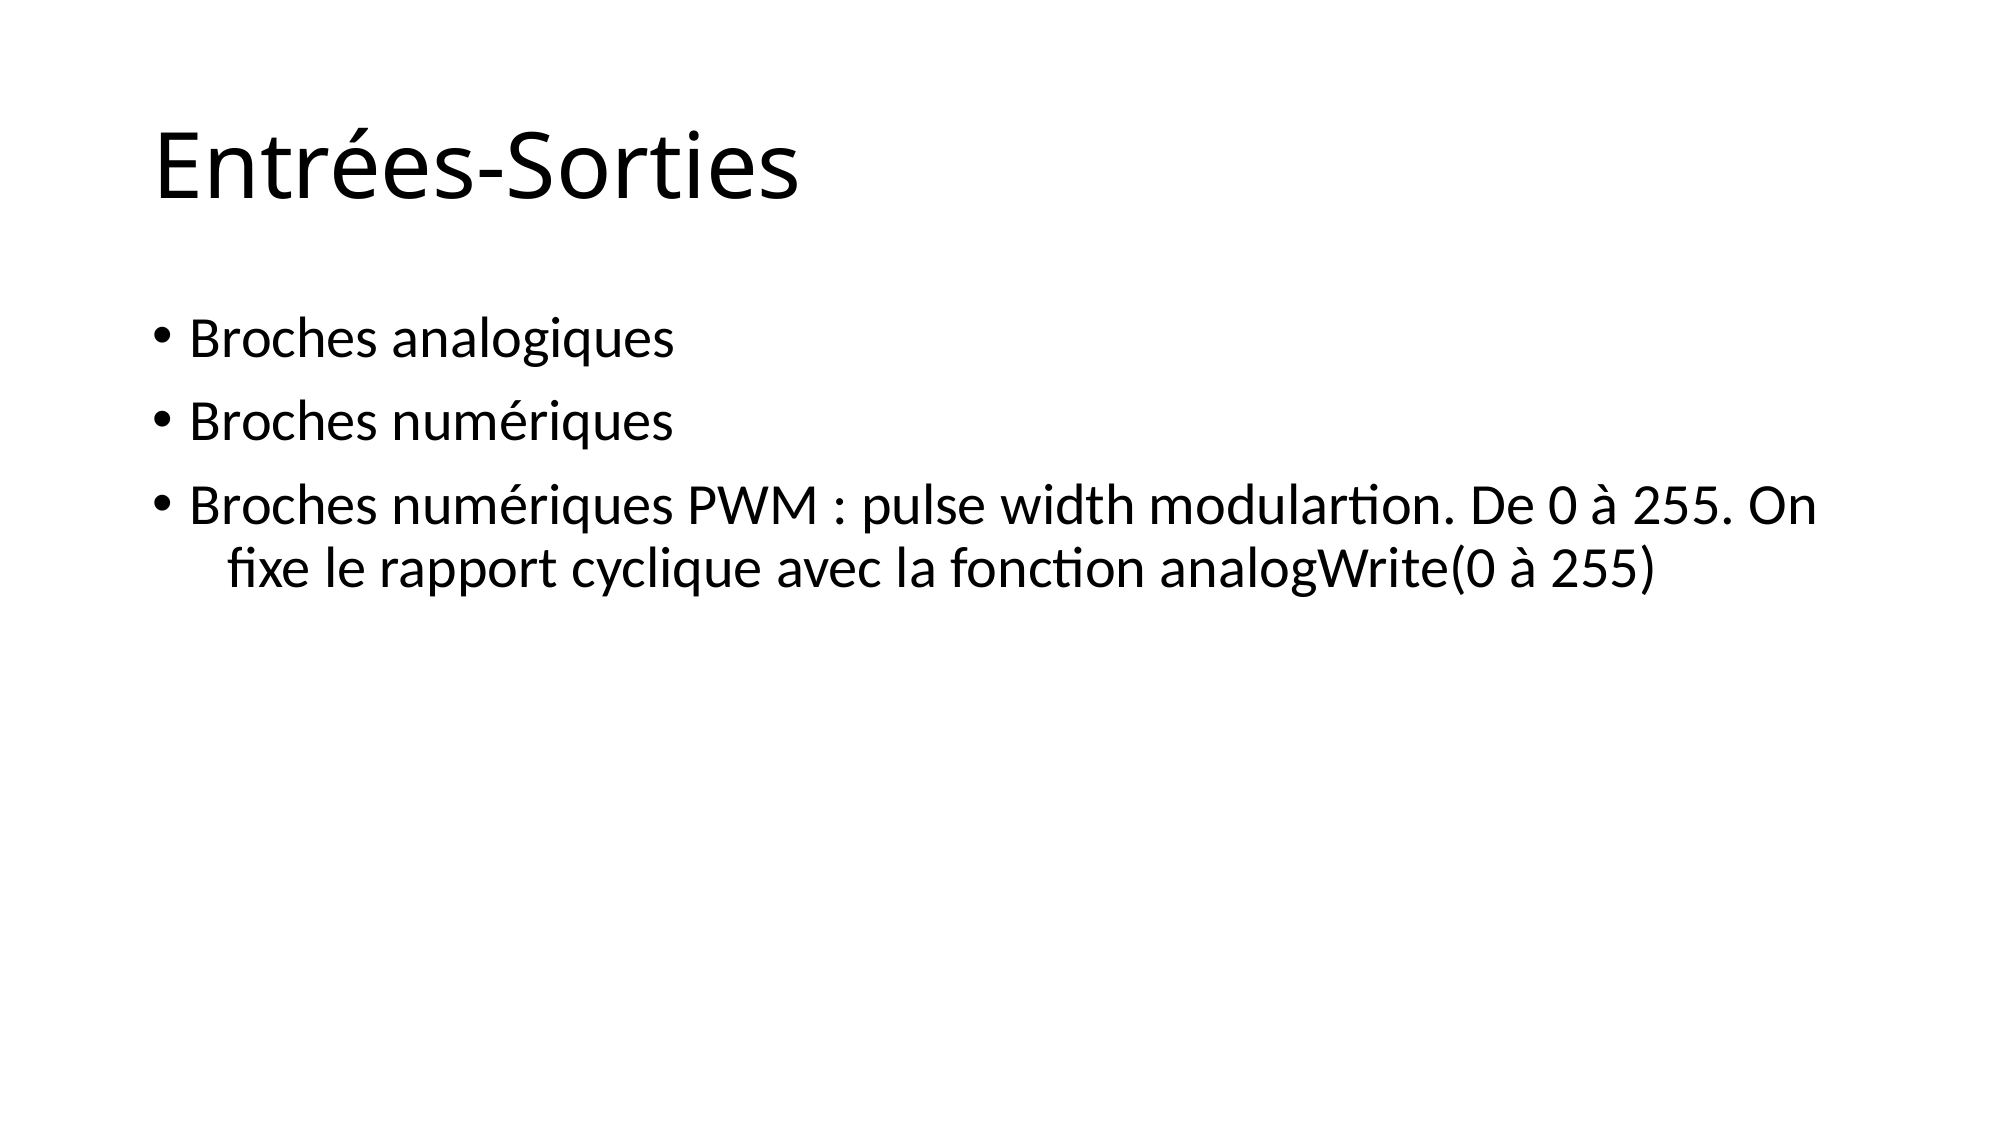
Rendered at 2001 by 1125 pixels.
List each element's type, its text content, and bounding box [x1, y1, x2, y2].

title Entrées-Sorties [137, 59, 1863, 278]
list Broches analogiques Broches numériques Broches numériques PWM : pulse width modulartion. De 0 à 255. On fixe le rapport cyclique avec la fonction analogWrite(0 à 255) [137, 299, 1863, 1014]
